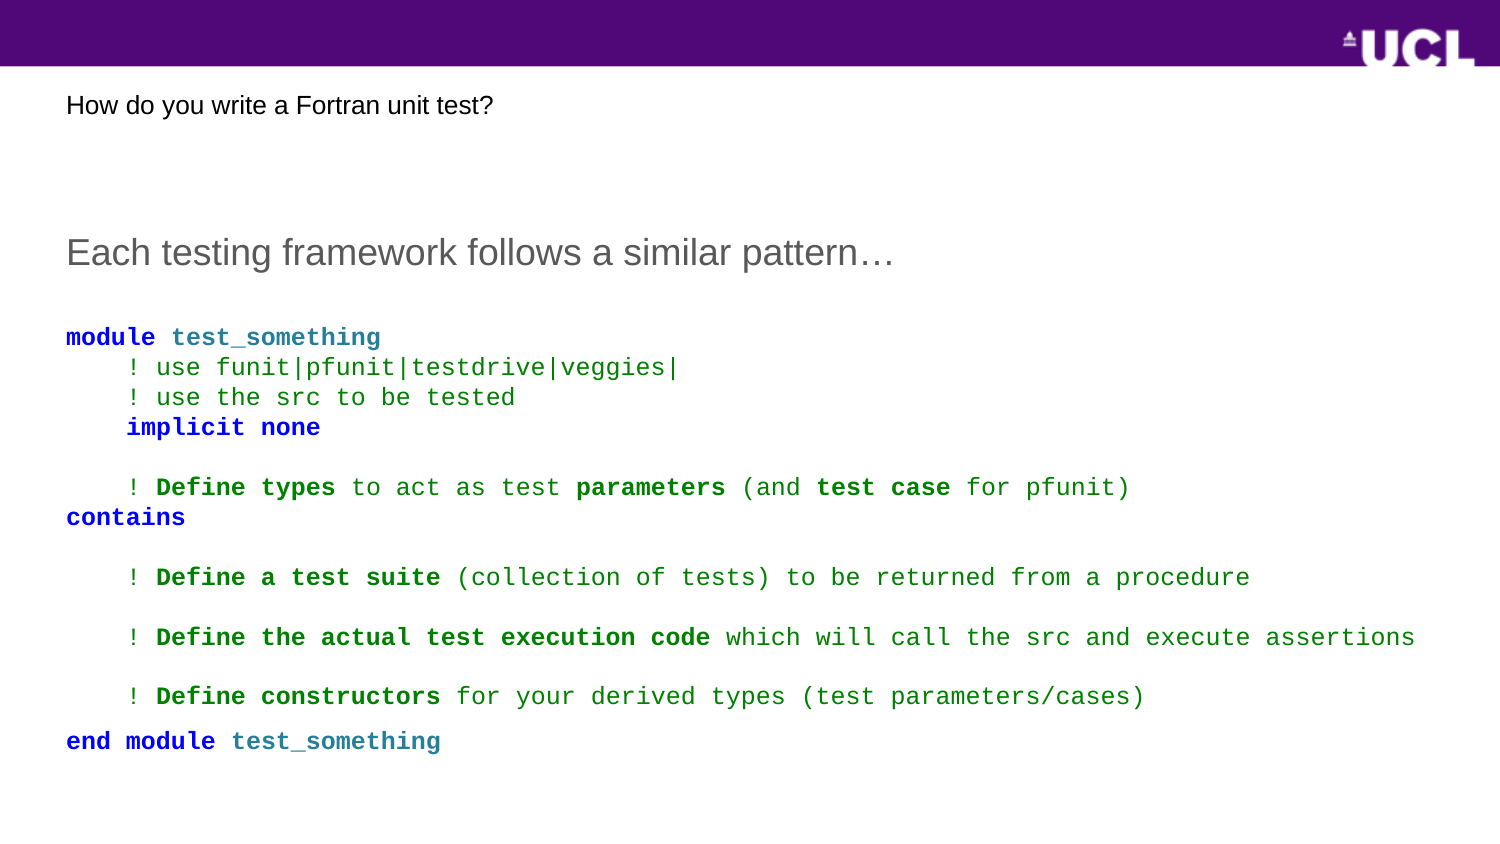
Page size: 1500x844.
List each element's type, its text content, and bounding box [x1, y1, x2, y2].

list Each testing framework follows a similar pattern… [51, 206, 1449, 294]
title How do you write a Fortran unit test? [51, 72, 1449, 167]
text_box module test_something ! use funit|pfunit|testdrive|veggies| ! use the src to be tested implicit none ! Define types to act as test parameters (and test case for pfunit) contains ! Define a test suite (collection of tests) to be returned from a procedure ! Define the actual test execution code which will call the src and execute assertions ! Define constructors for your derived types (test parameters/cases) end module test_something [51, 305, 1449, 768]
picture [0, 0, 1500, 844]
